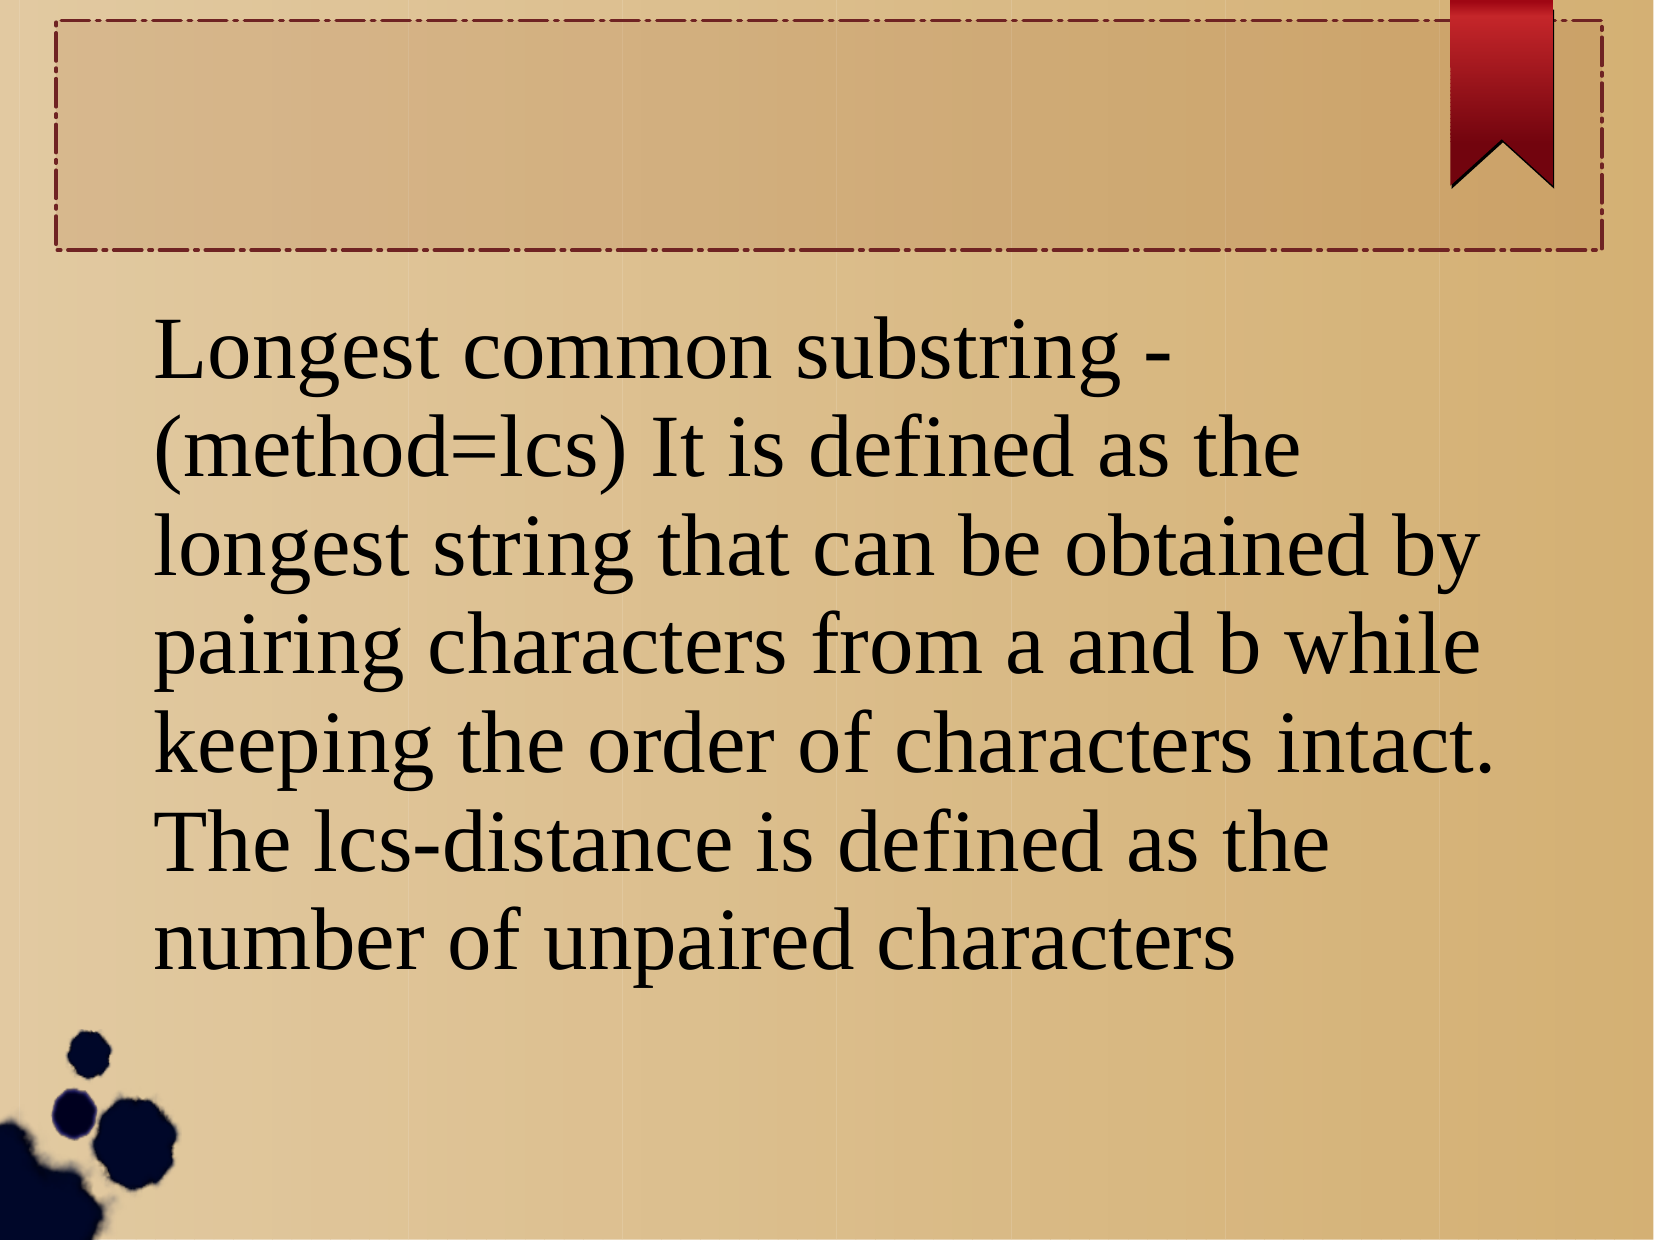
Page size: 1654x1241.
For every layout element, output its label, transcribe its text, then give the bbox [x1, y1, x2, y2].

list Longest common substring -(method=lcs) It is defined as the longest string that can be obtained by pairing characters from a and b while keeping the order of characters intact. The lcs-distance is defined as the number of unpaired characters [82, 299, 1571, 1019]
